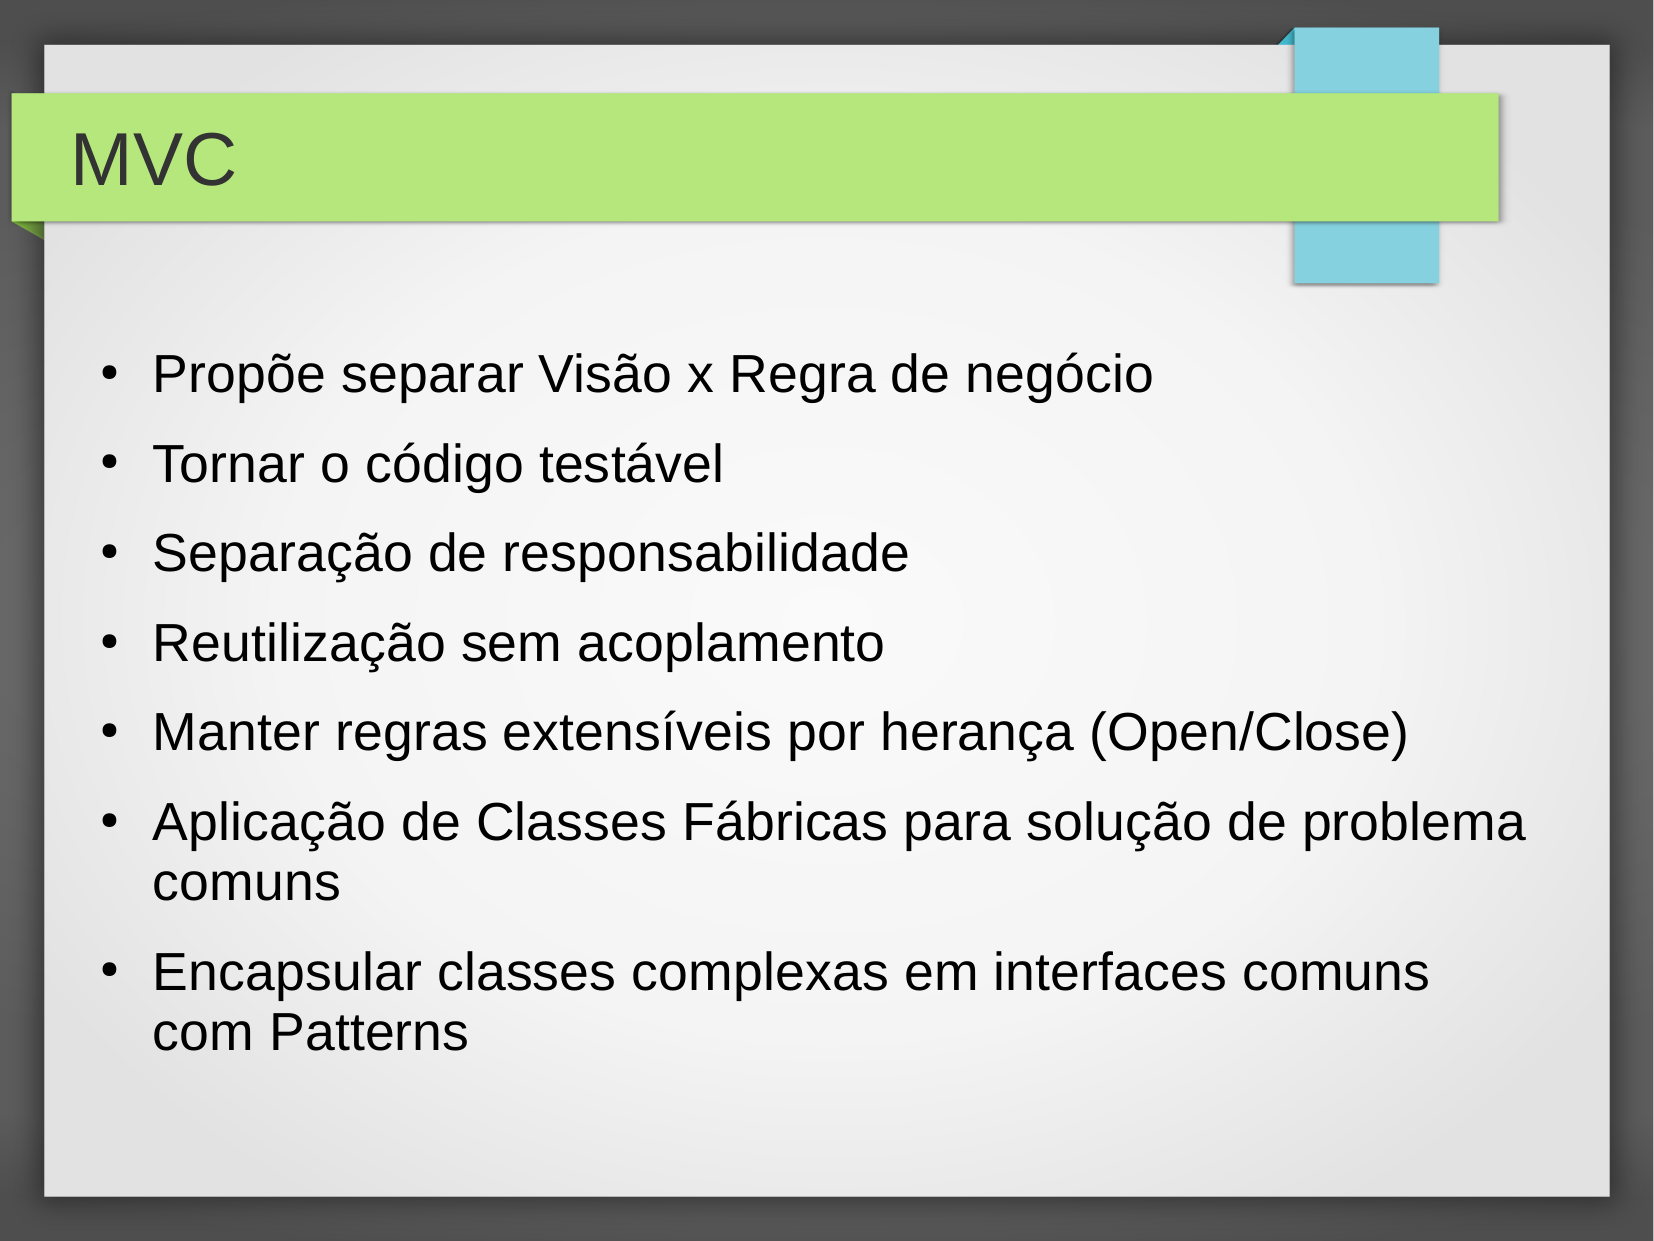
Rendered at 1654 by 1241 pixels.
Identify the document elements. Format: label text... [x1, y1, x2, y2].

picture [0, 0, 1654, 1241]
title MVC [70, 106, 1229, 213]
list Propõe separar Visão x Regra de negócio Tornar o código testável Separação de responsabilidade Reutilização sem acoplamento Manter regras extensíveis por herança (Open/Close) Aplicação de Classes Fábricas para solução de problema comuns Encapsular classes complexas em interfaces comuns com Patterns [82, 343, 1538, 1063]
